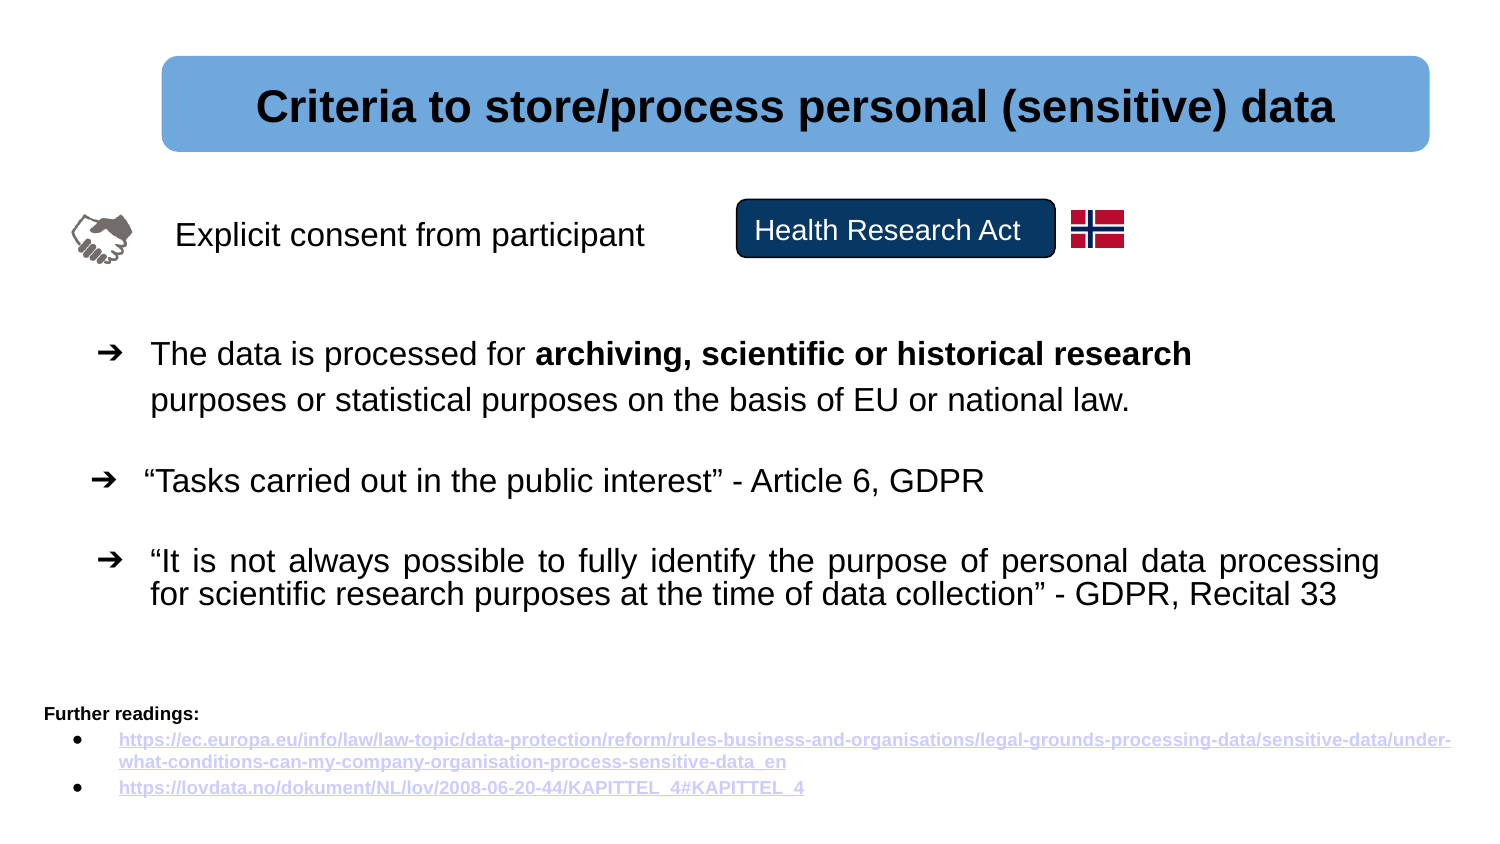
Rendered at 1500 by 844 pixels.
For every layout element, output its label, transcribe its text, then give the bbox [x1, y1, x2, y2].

text_box Explicit consent from participant [164, 193, 1429, 288]
text_box “Tasks carried out in the public interest” - Article 6, GDPR [69, 439, 1398, 534]
text_box “It is not always possible to fully identify the purpose of personal data processing for scientific research purposes at the time of data collection” - GDPR, Recital 33 [0, 531, 1383, 684]
text_box Criteria to store/process personal (sensitive) data [162, 56, 1429, 152]
picture [1071, 210, 1124, 248]
picture [19, 175, 164, 290]
text_box The data is processed for archiving, scientific or historical research purposes or statistical purposes on the basis of EU or national law. [75, 312, 1320, 427]
text_box Further readings: https://ec.europa.eu/info/law/law-topic/data-protection/reform/rules-business-and-organisations/legal-grounds-processing-data/sensitive-data/under-what-conditions-can-my-company-organisation-process-sensitive-data_en https://lovdata.no/dokument/NL/lov/2008-06-20-44/KAPITTEL_4#KAPITTEL_4 [28, 683, 1472, 791]
text_box Health Research Act [736, 199, 1056, 258]
